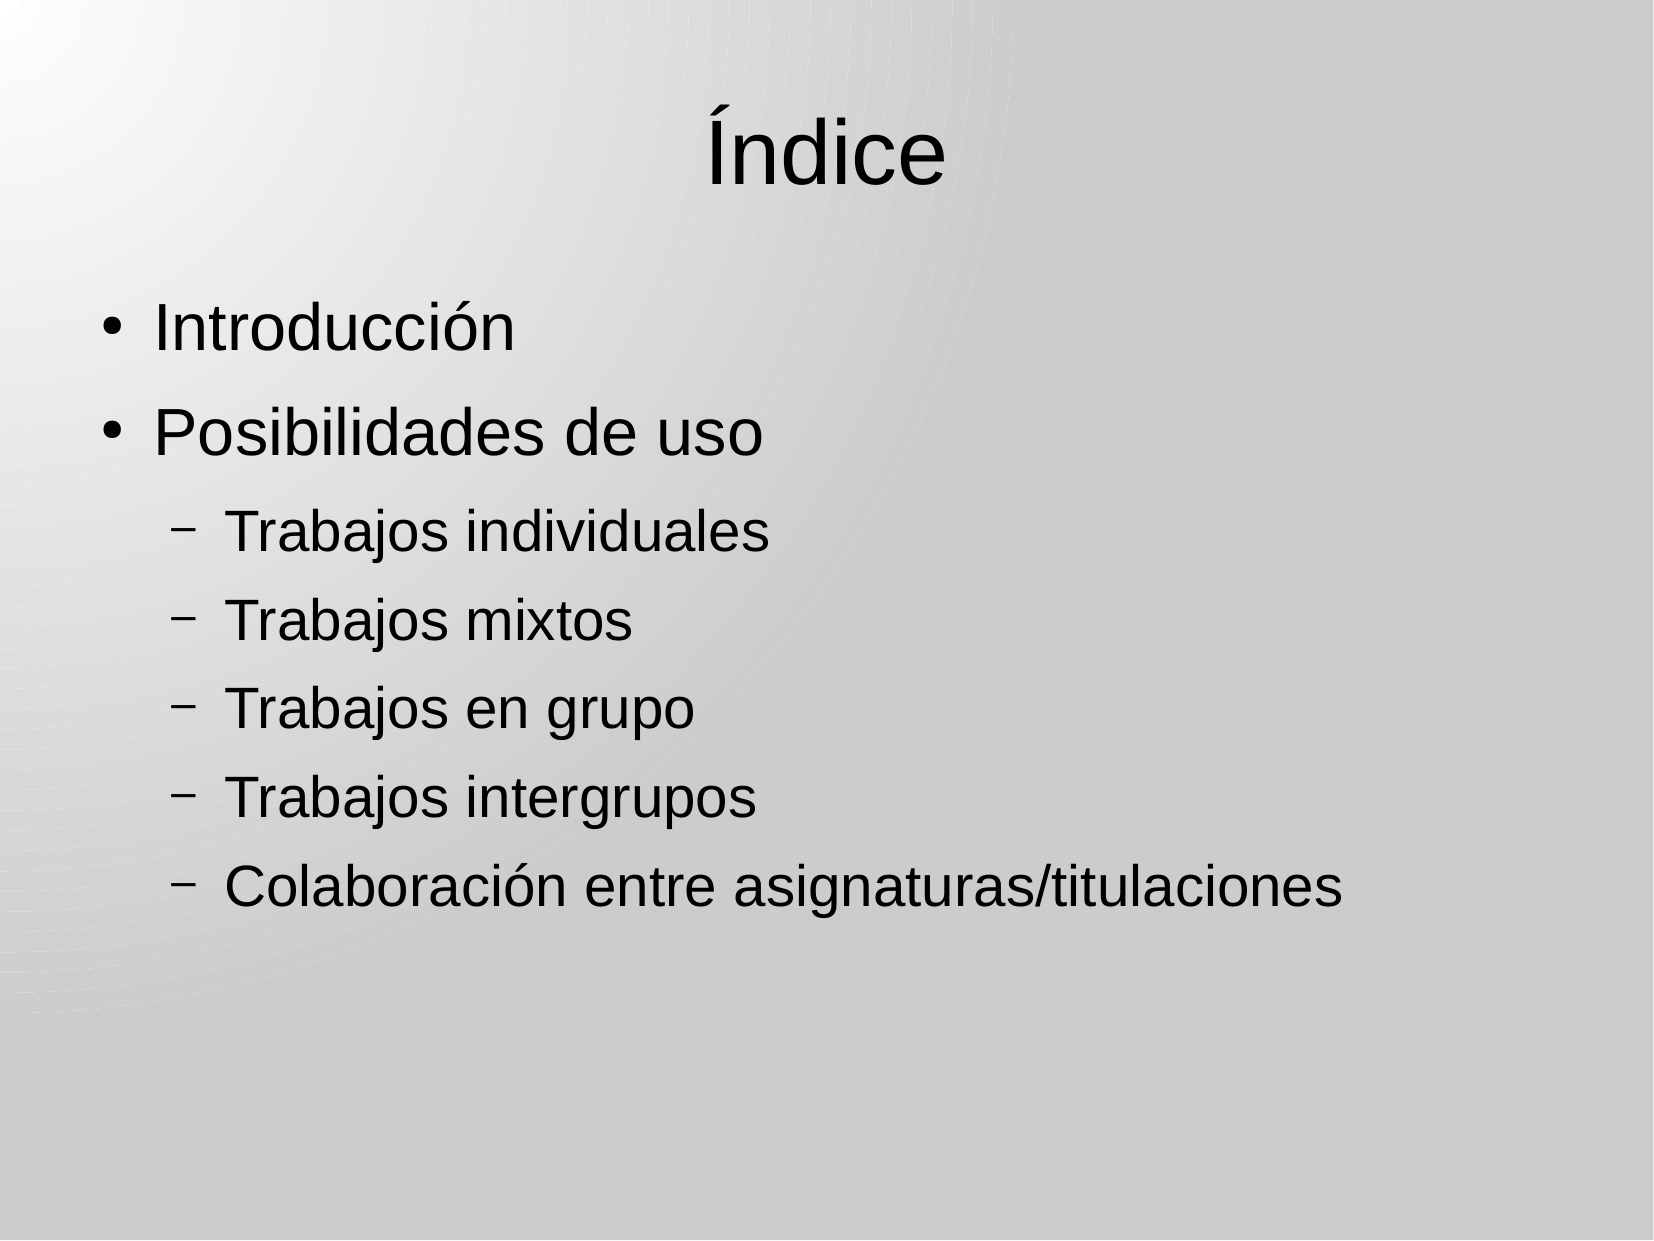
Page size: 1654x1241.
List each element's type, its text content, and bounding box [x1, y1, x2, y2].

title Índice [82, 49, 1571, 257]
list Introducción Posibilidades de uso Trabajos individuales Trabajos mixtos Trabajos en grupo Trabajos intergrupos Colaboración entre asignaturas/titulaciones [82, 290, 1538, 1109]
